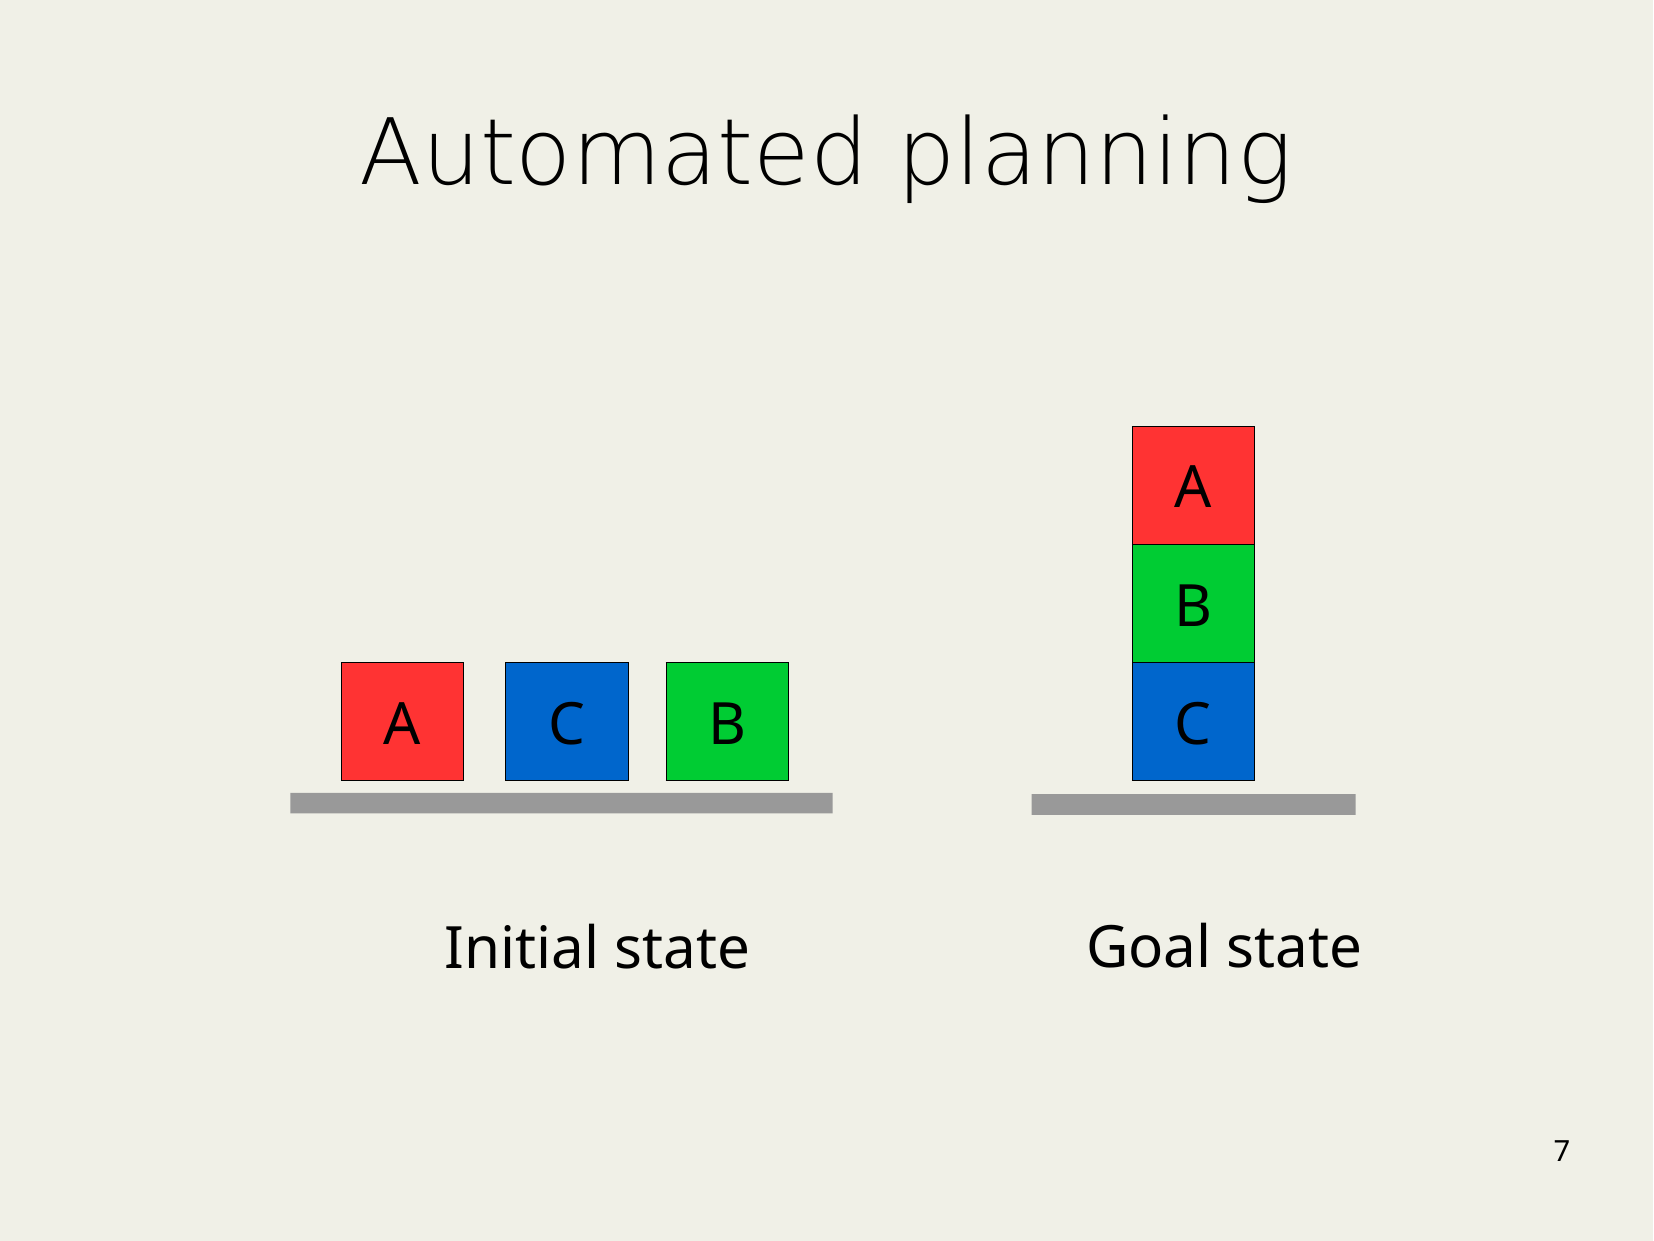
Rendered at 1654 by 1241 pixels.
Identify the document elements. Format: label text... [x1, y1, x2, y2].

table_cell C [1133, 663, 1254, 780]
table_header A [342, 663, 463, 780]
table_header A [1133, 427, 1254, 544]
text_box [290, 792, 833, 814]
text_box [1031, 794, 1356, 815]
table_header B [667, 663, 788, 780]
table_cell B [1133, 545, 1254, 662]
text_box Goal state [1071, 897, 1332, 971]
text_box Initial state [430, 898, 708, 973]
table_header C [506, 663, 628, 780]
title Automated planning [82, 49, 1571, 257]
